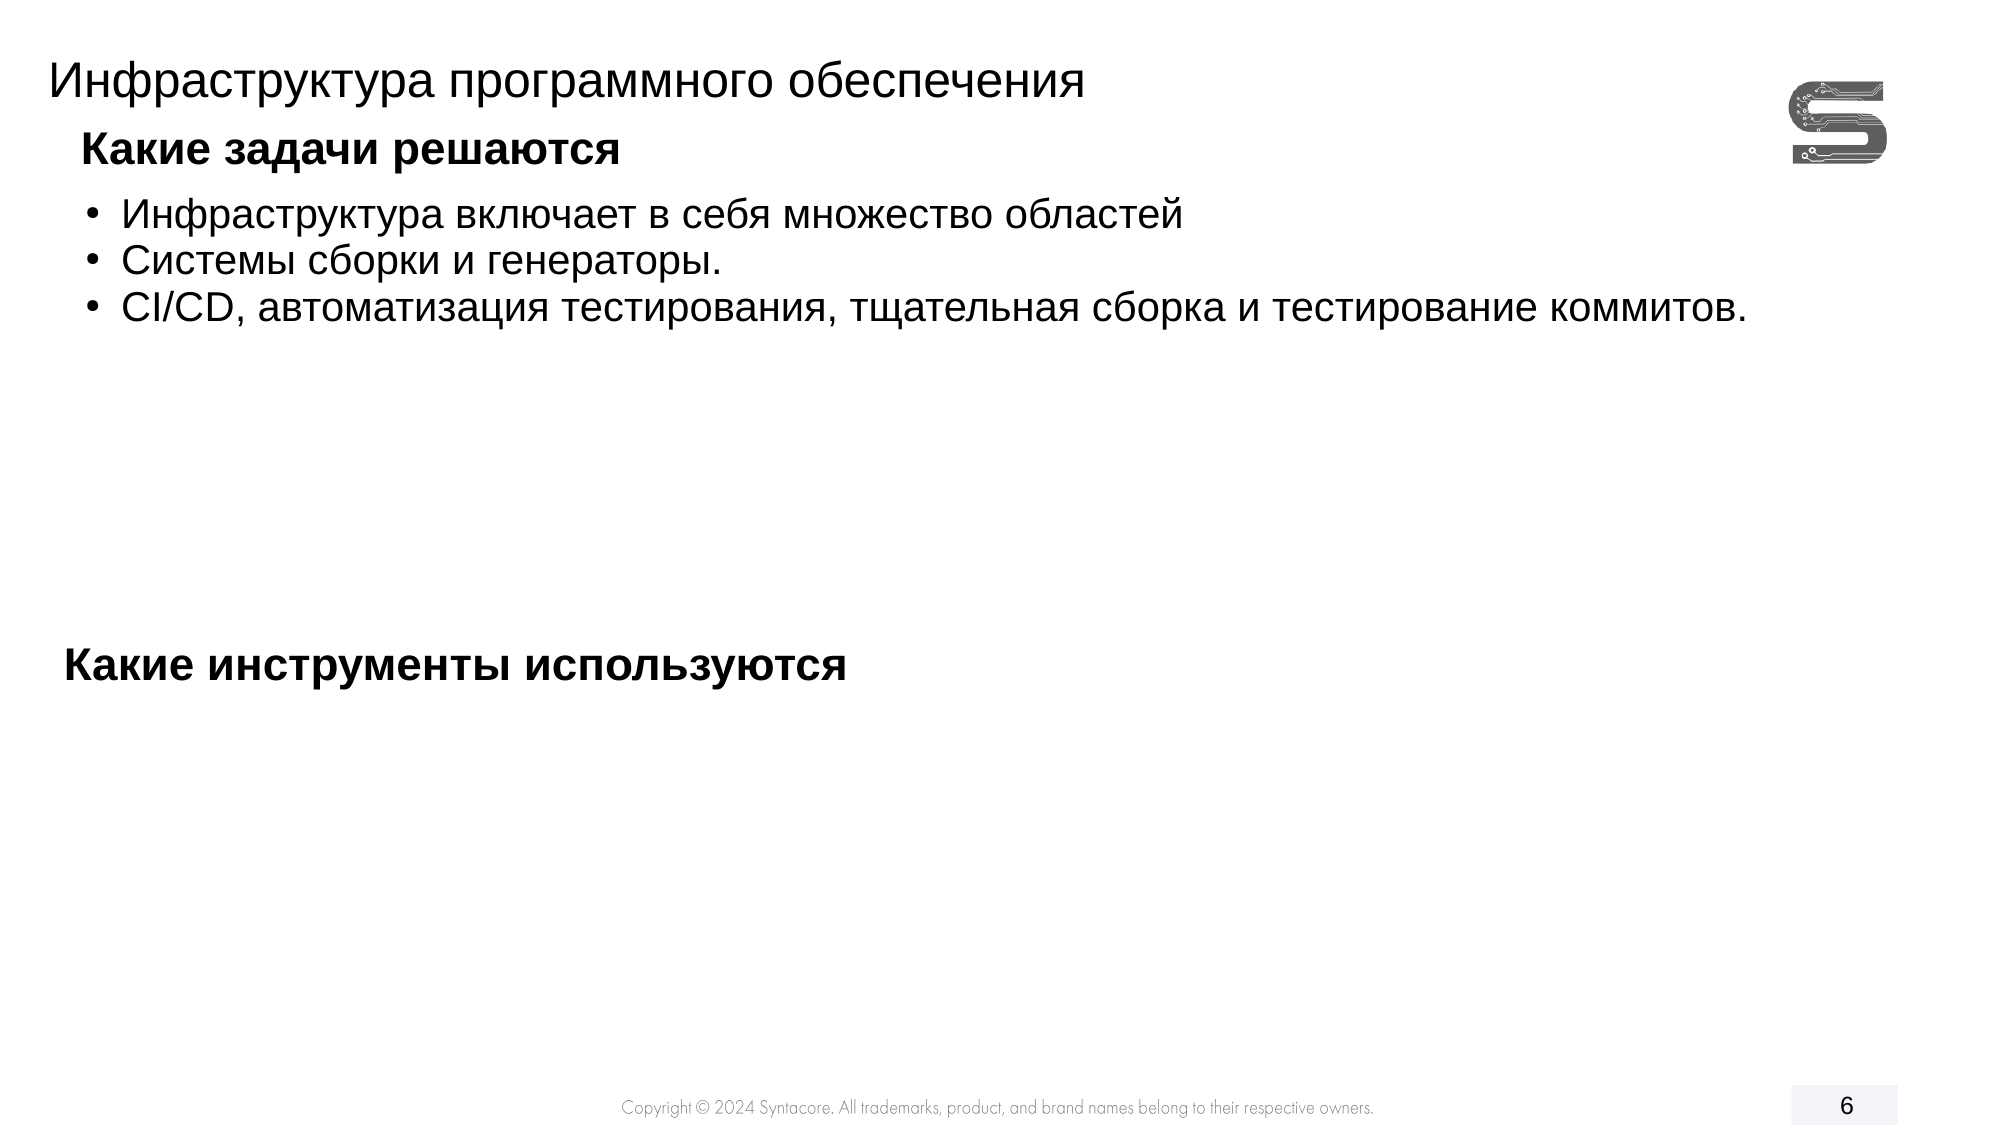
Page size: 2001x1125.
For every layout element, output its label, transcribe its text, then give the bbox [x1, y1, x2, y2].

text_box Какие инструменты используются [23, 631, 889, 759]
picture [621, 1094, 1381, 1119]
picture [1788, 81, 1887, 164]
text_box Какие задачи решаются [21, 115, 681, 243]
text_box Инфраструктура программного обеспечения [8, 45, 1126, 116]
text_box Инфраструктура включает в себя множество областей Системы сборки и генераторы. CI/CD, автоматизация тестирования, тщательная сборка и тестирование коммитов. [70, 183, 1921, 632]
text_box <number> [1825, 1084, 1969, 1125]
